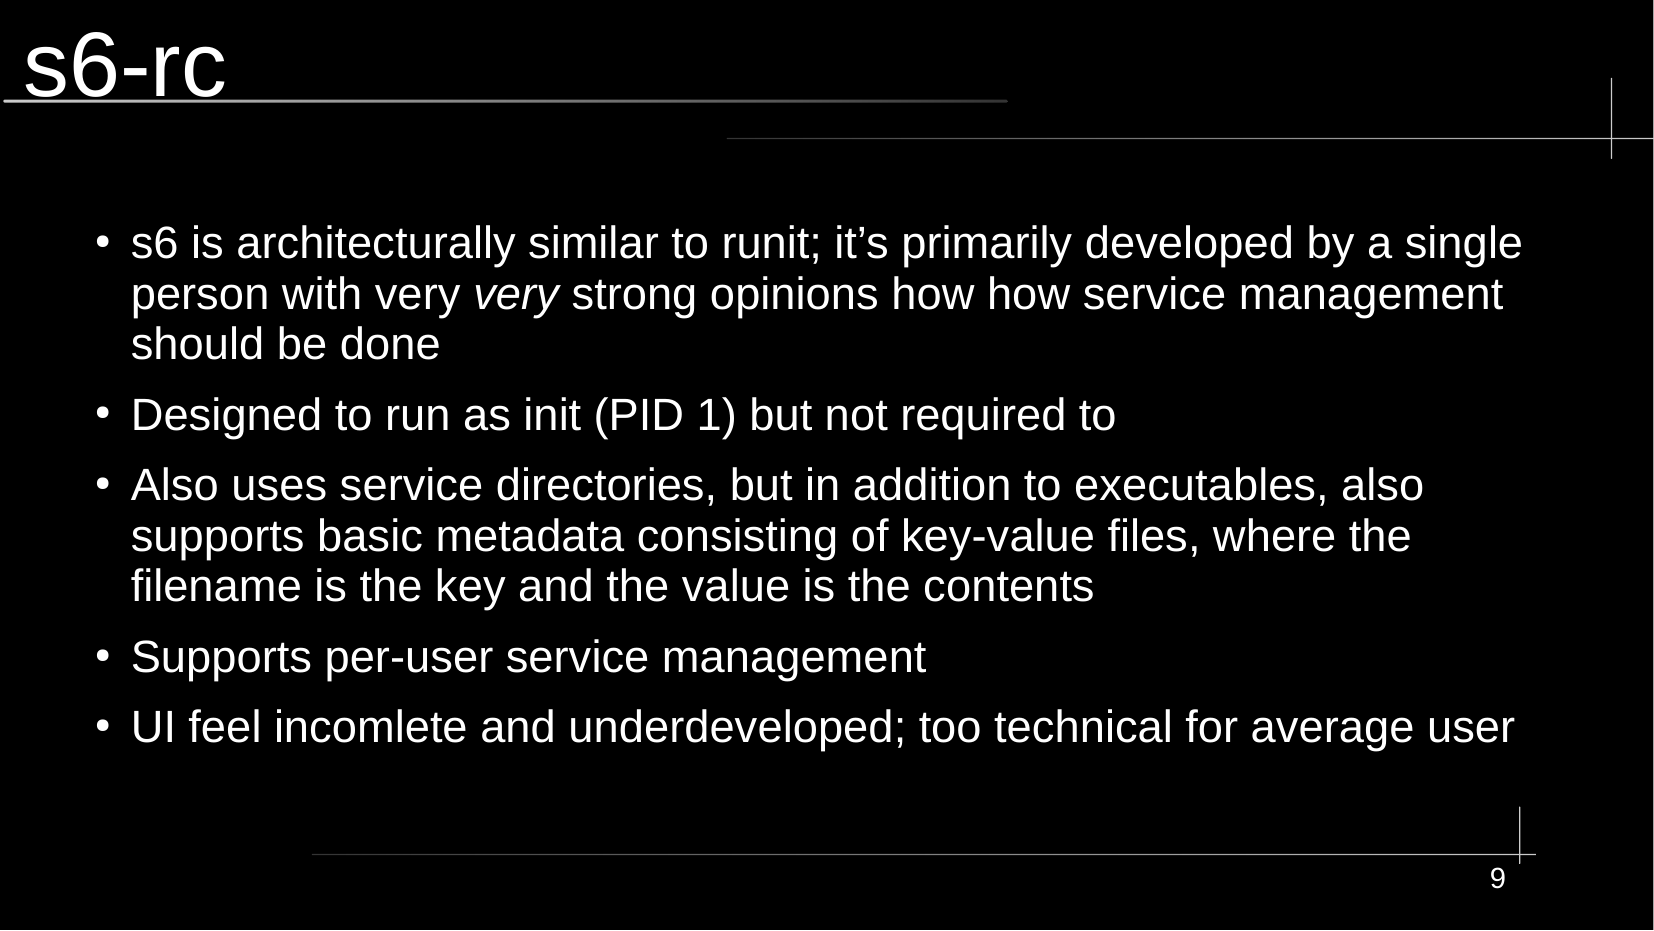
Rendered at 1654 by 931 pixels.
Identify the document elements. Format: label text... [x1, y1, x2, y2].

title s6-rc [23, 11, 1589, 119]
list s6 is architecturally similar to runit; it’s primarily developed by a single person with very very strong opinions how how service management should be done Designed to run as init (PID 1) but not required to Also uses service directories, but in addition to executables, also supports basic metadata consisting of key-value files, where the filename is the key and the value is the contents Supports per-user service management UI feel incomlete and underdeveloped; too technical for average user [82, 217, 1571, 758]
